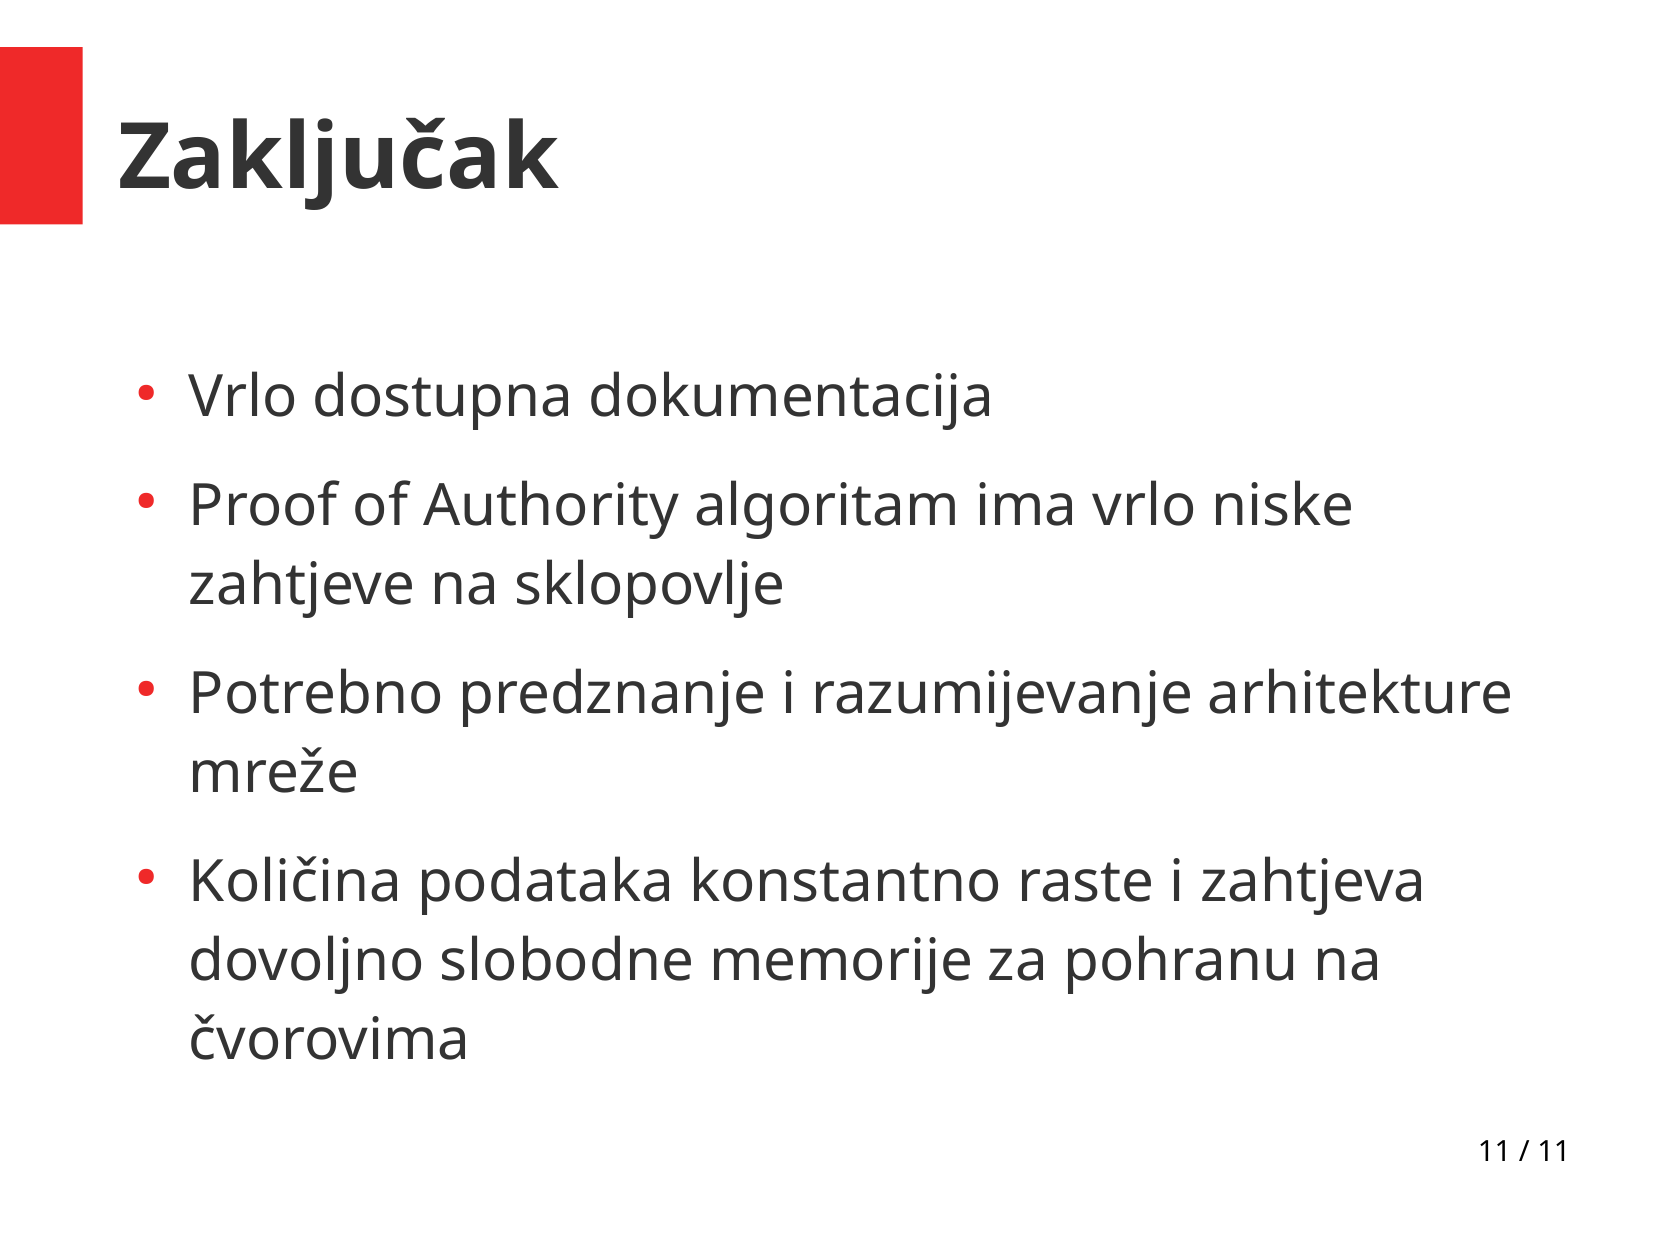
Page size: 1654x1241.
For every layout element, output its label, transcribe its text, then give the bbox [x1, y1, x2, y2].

title Zaključak [118, 49, 1571, 257]
list Vrlo dostupna dokumentacija Proof of Authority algoritam ima vrlo niske zahtjeve na sklopovlje Potrebno predznanje i razumijevanje arhitekture mreže Količina podataka konstantno raste i zahtjeva dovoljno slobodne memorije za pohranu na čvorovima [118, 354, 1536, 1074]
